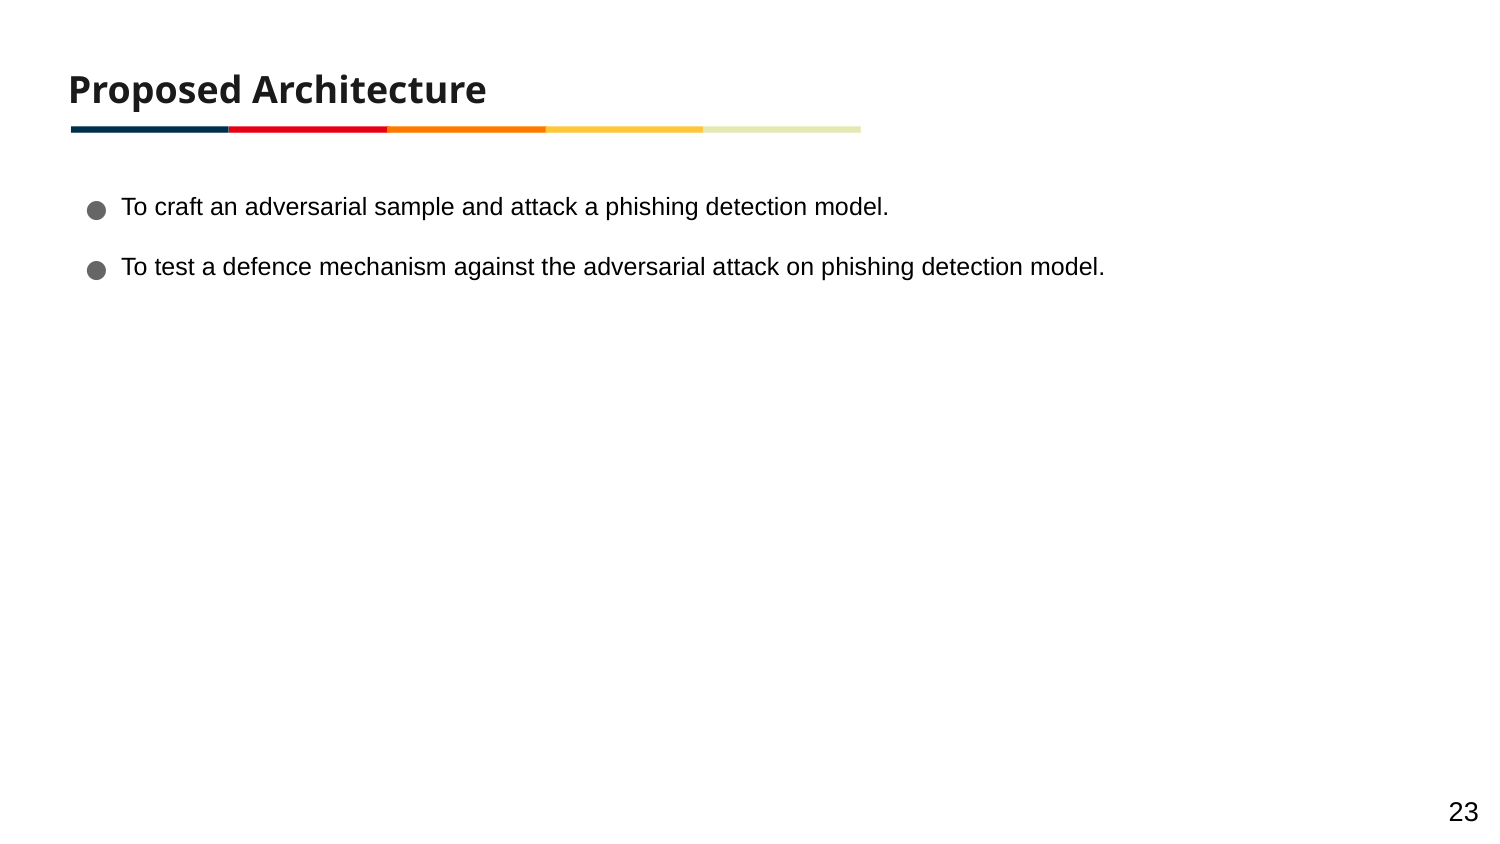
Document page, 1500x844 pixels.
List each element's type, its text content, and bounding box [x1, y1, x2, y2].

slide_number <number> [1403, 779, 1494, 844]
picture [70, 122, 874, 135]
text_box Proposed Architecture [53, 59, 1199, 158]
text_box To craft an adversarial sample and attack a phishing detection model. To test a defence mechanism against the adversarial attack on phishing detection model. [70, 158, 1136, 337]
